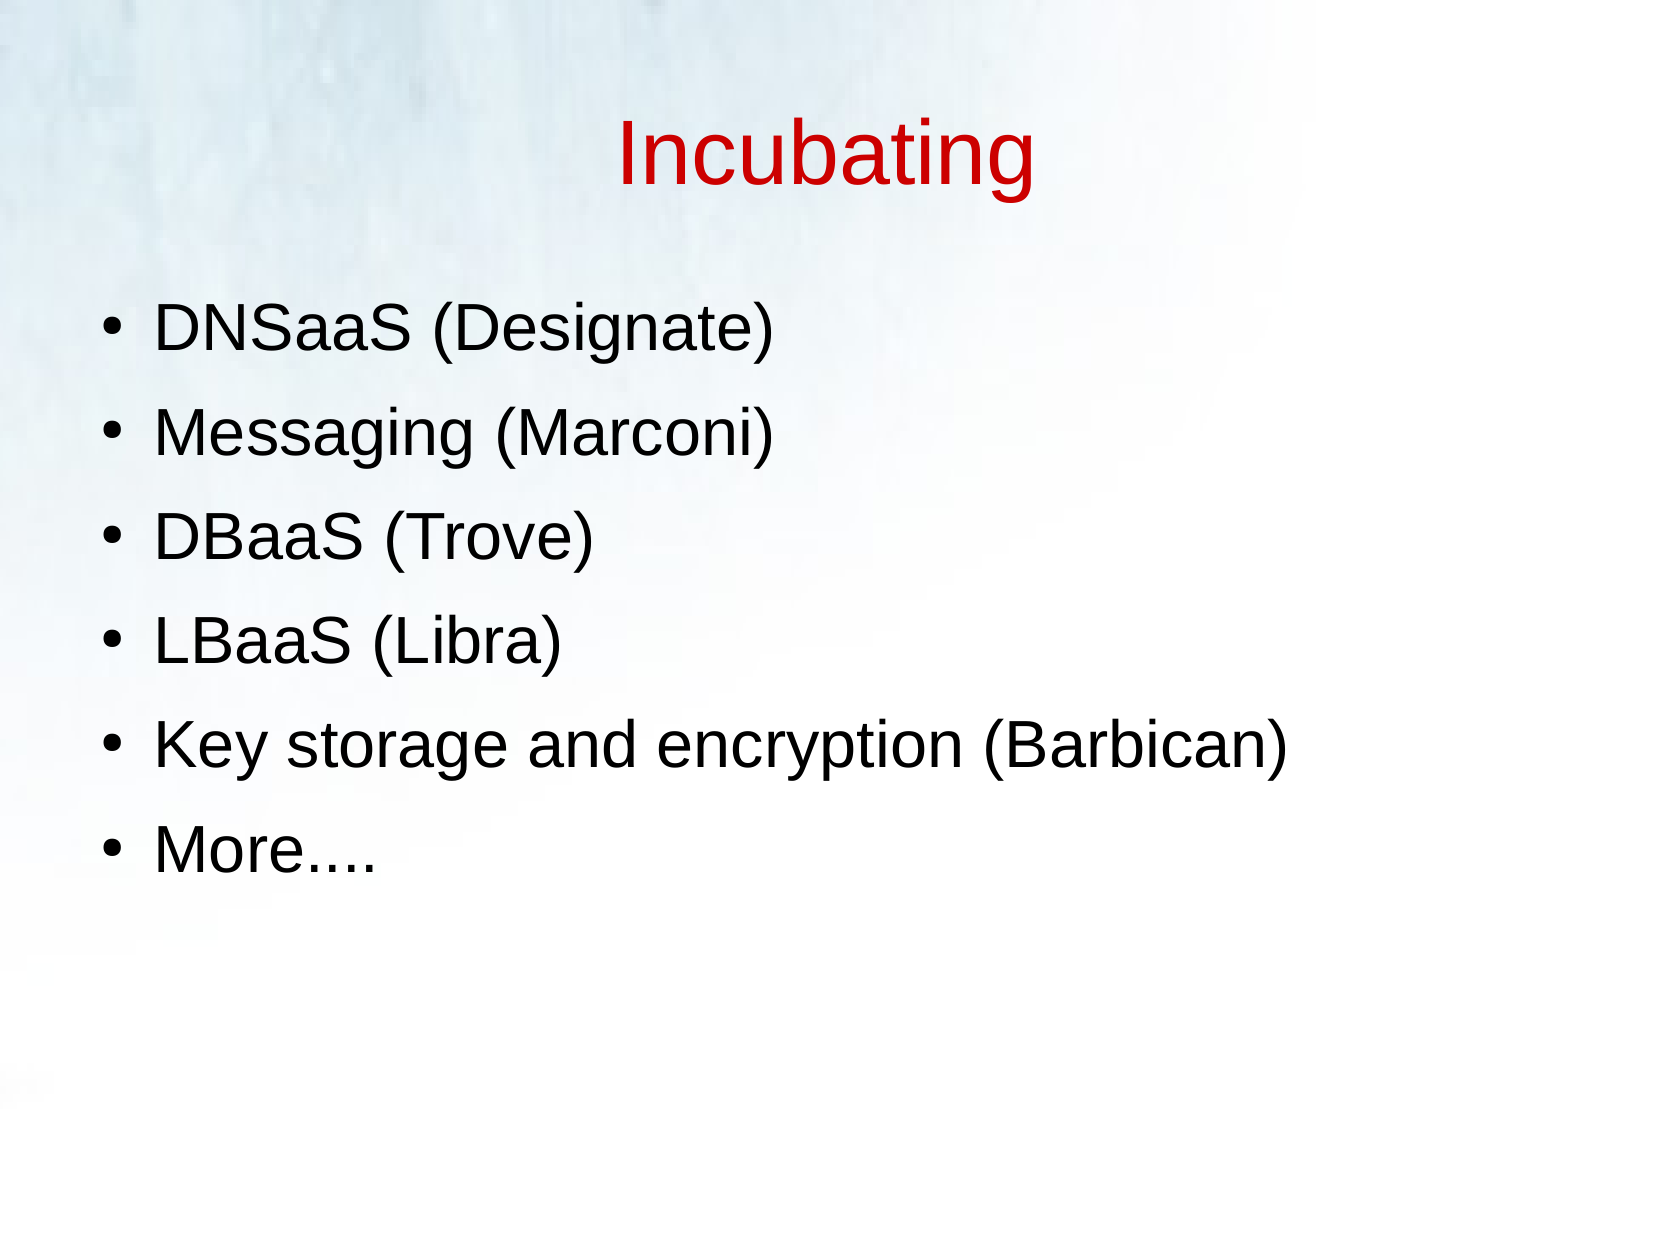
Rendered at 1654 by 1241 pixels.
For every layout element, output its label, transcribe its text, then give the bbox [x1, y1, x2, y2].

list DNSaaS (Designate) Messaging (Marconi) DBaaS (Trove) LBaaS (Libra) Key storage and encryption (Barbican) More.... [82, 290, 1571, 1010]
title Incubating [82, 49, 1571, 257]
picture [0, 0, 1654, 1241]
